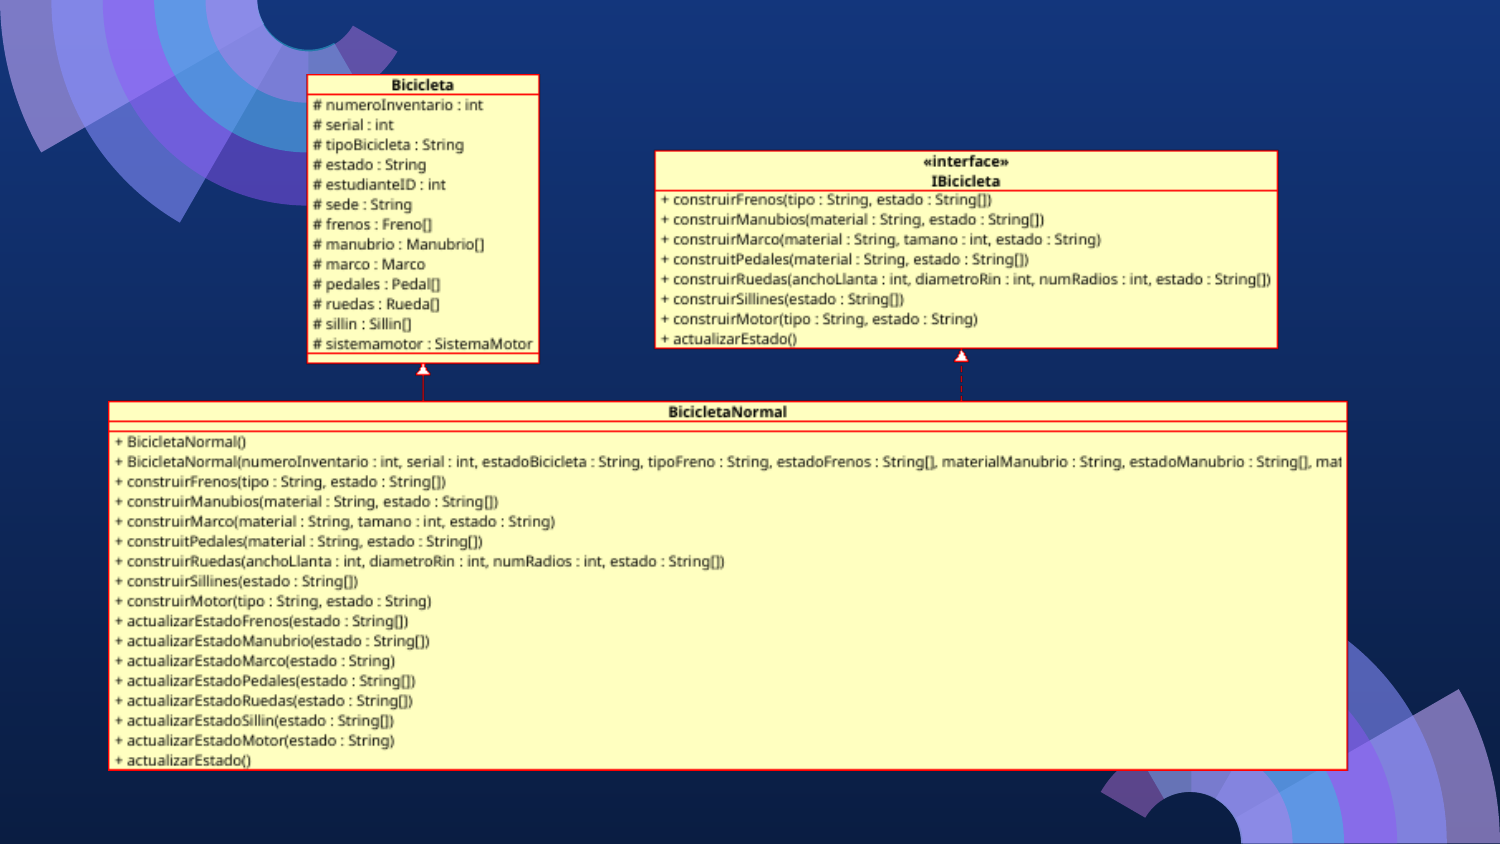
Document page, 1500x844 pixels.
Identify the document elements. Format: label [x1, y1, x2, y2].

picture [108, 74, 1351, 771]
